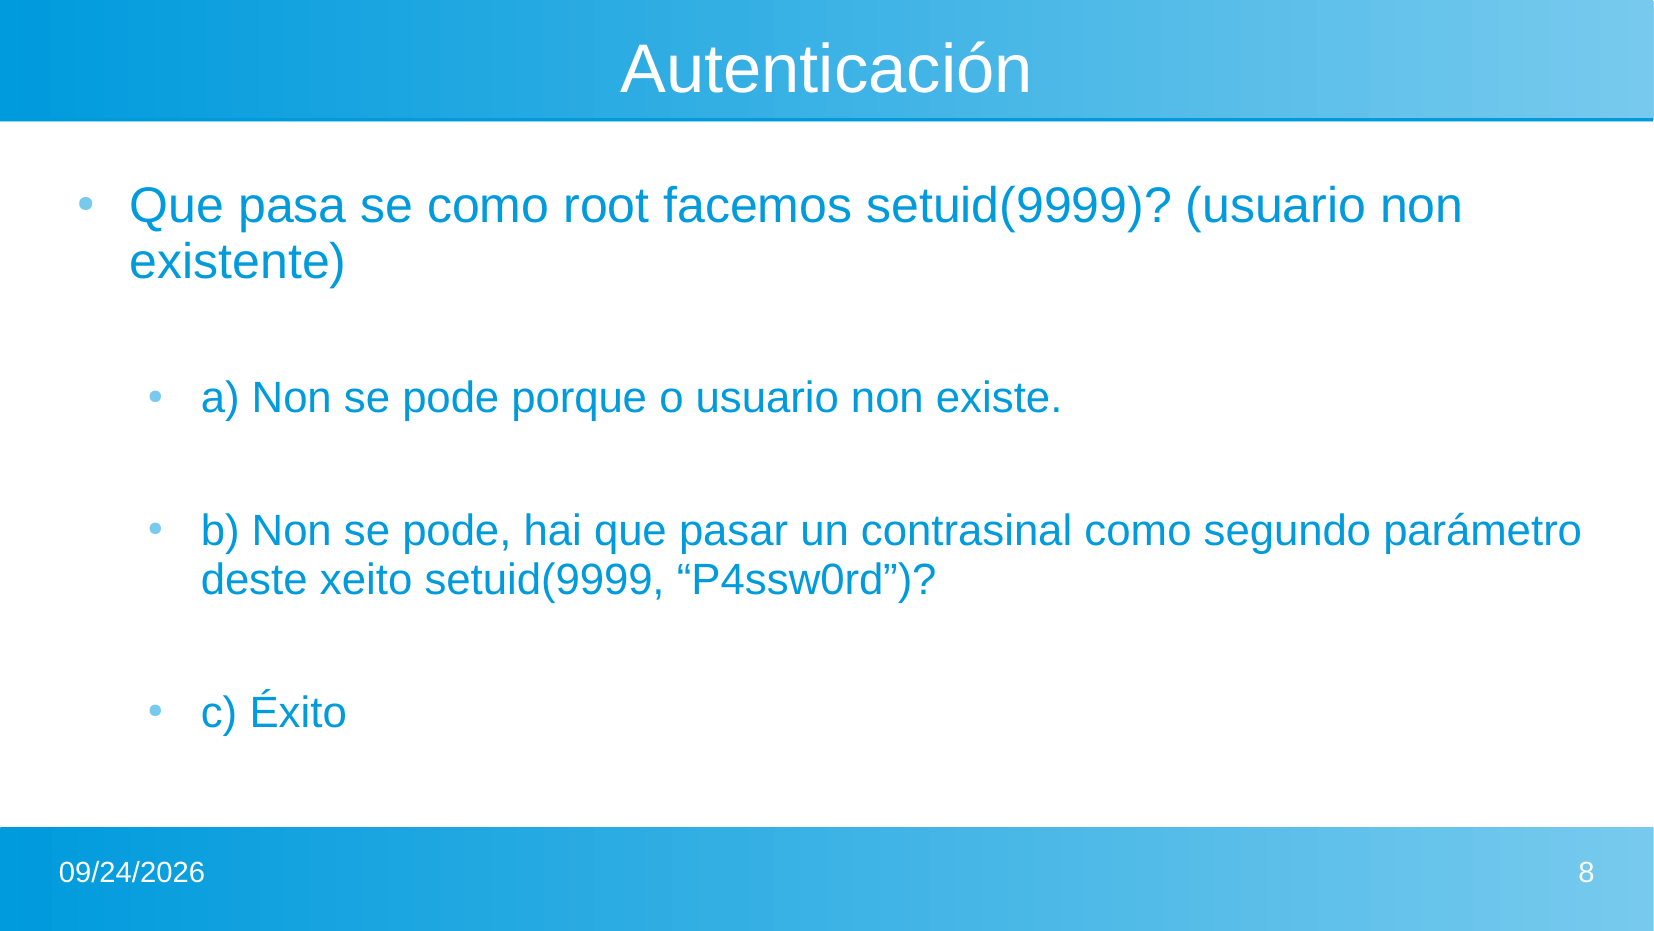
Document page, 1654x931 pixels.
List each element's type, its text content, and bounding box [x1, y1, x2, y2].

title Autenticación [59, 29, 1595, 108]
list Que pasa se como root facemos setuid(9999)? (usuario non existente) a) Non se pode porque o usuario non existe. b) Non se pode, hai que pasar un contrasinal como segundo parámetro deste xeito setuid(9999, “P4ssw0rd”)? c) Éxito [59, 177, 1595, 768]
